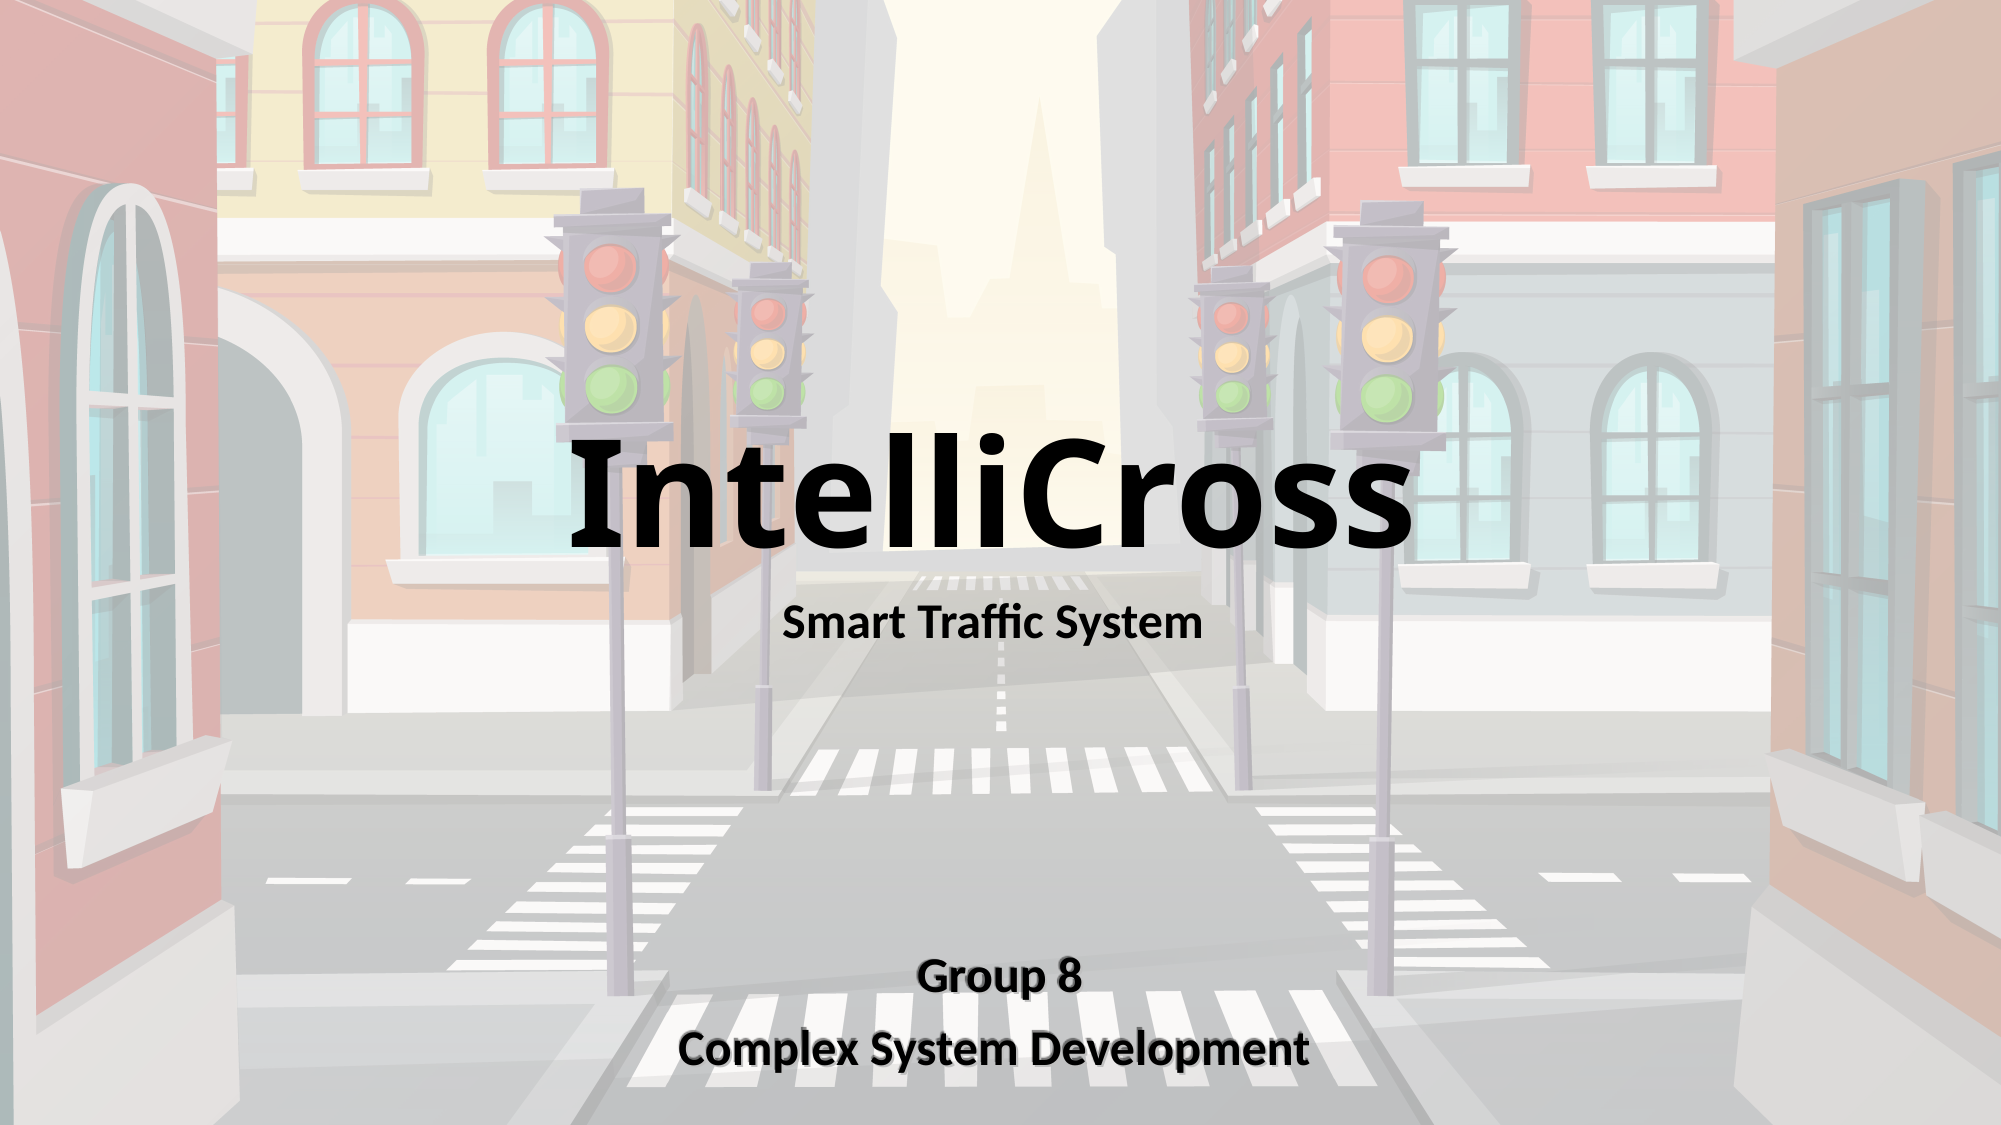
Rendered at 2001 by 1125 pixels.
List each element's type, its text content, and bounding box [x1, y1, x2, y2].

title IntelliCross [224, 290, 1762, 587]
picture [0, 0, 2000, 1125]
subtitle Smart Traffic System [224, 587, 1762, 759]
text_box Group 8 Complex System Development [231, 934, 1769, 1106]
